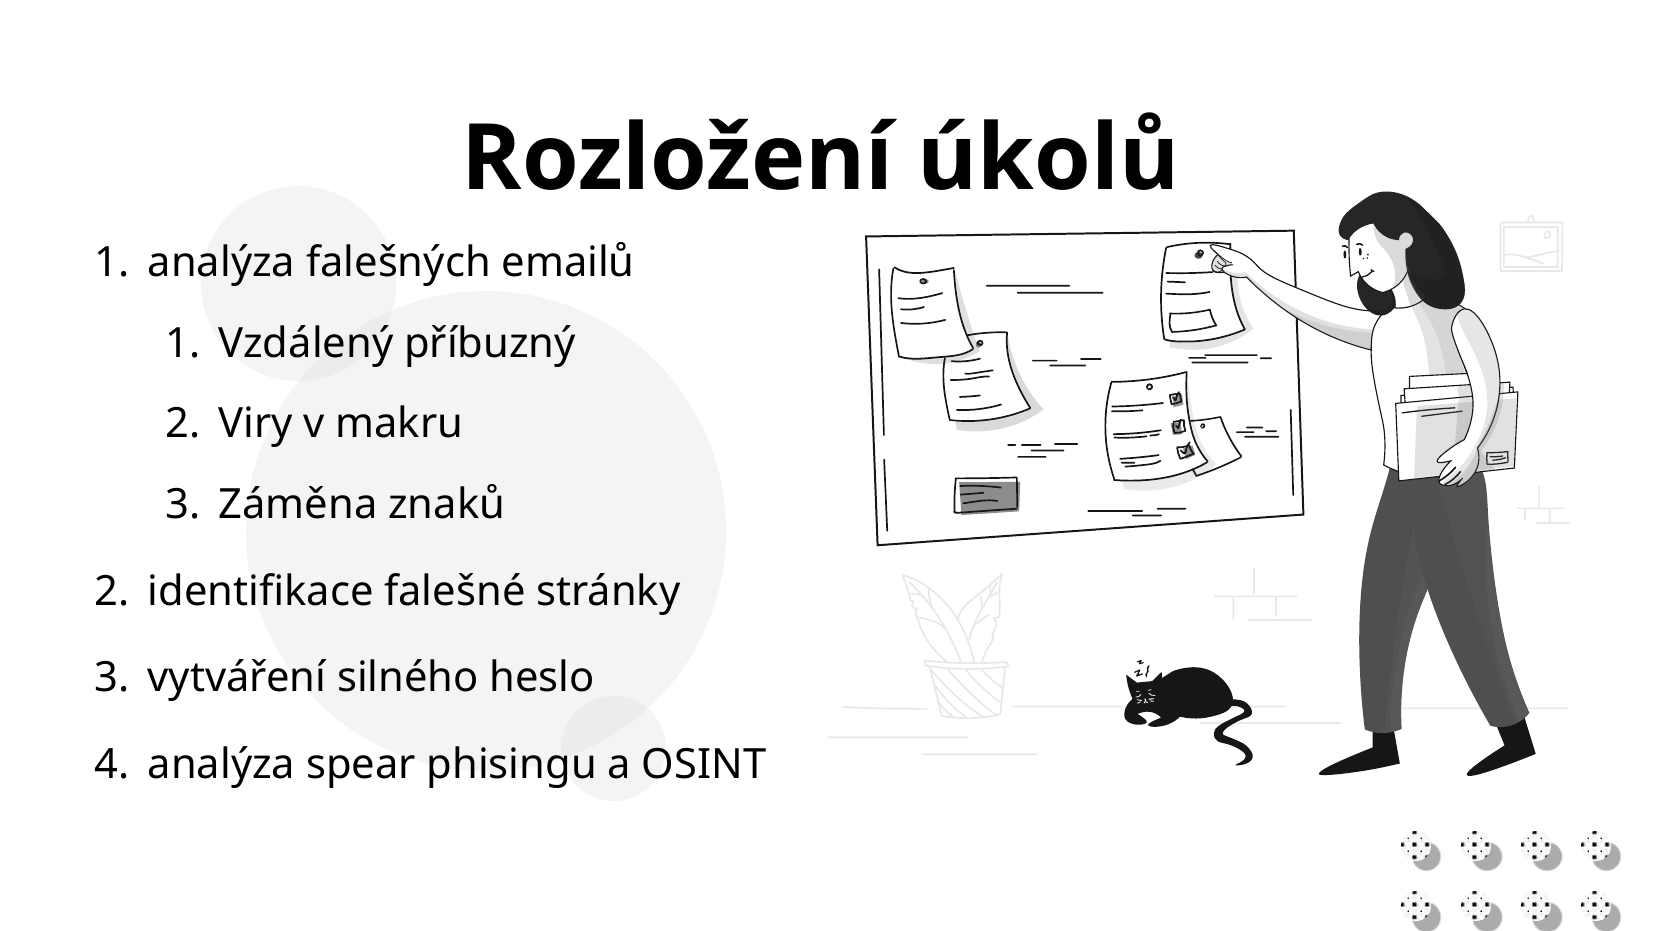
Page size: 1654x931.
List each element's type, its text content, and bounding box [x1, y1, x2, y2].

picture [1400, 891, 1432, 922]
picture [1460, 830, 1492, 862]
picture [1520, 831, 1552, 862]
picture [1580, 890, 1612, 922]
picture [1400, 830, 1432, 862]
picture [1581, 830, 1612, 862]
picture [1461, 890, 1492, 922]
title Rozložení úkolů [76, 76, 1565, 233]
list analýza falešných emailů Vzdálený příbuzný Viry v makru Záměna znaků identifikace falešné stránky vytváření silného heslo analýza spear phisingu a OSINT [76, 232, 1088, 835]
picture [1520, 890, 1552, 922]
